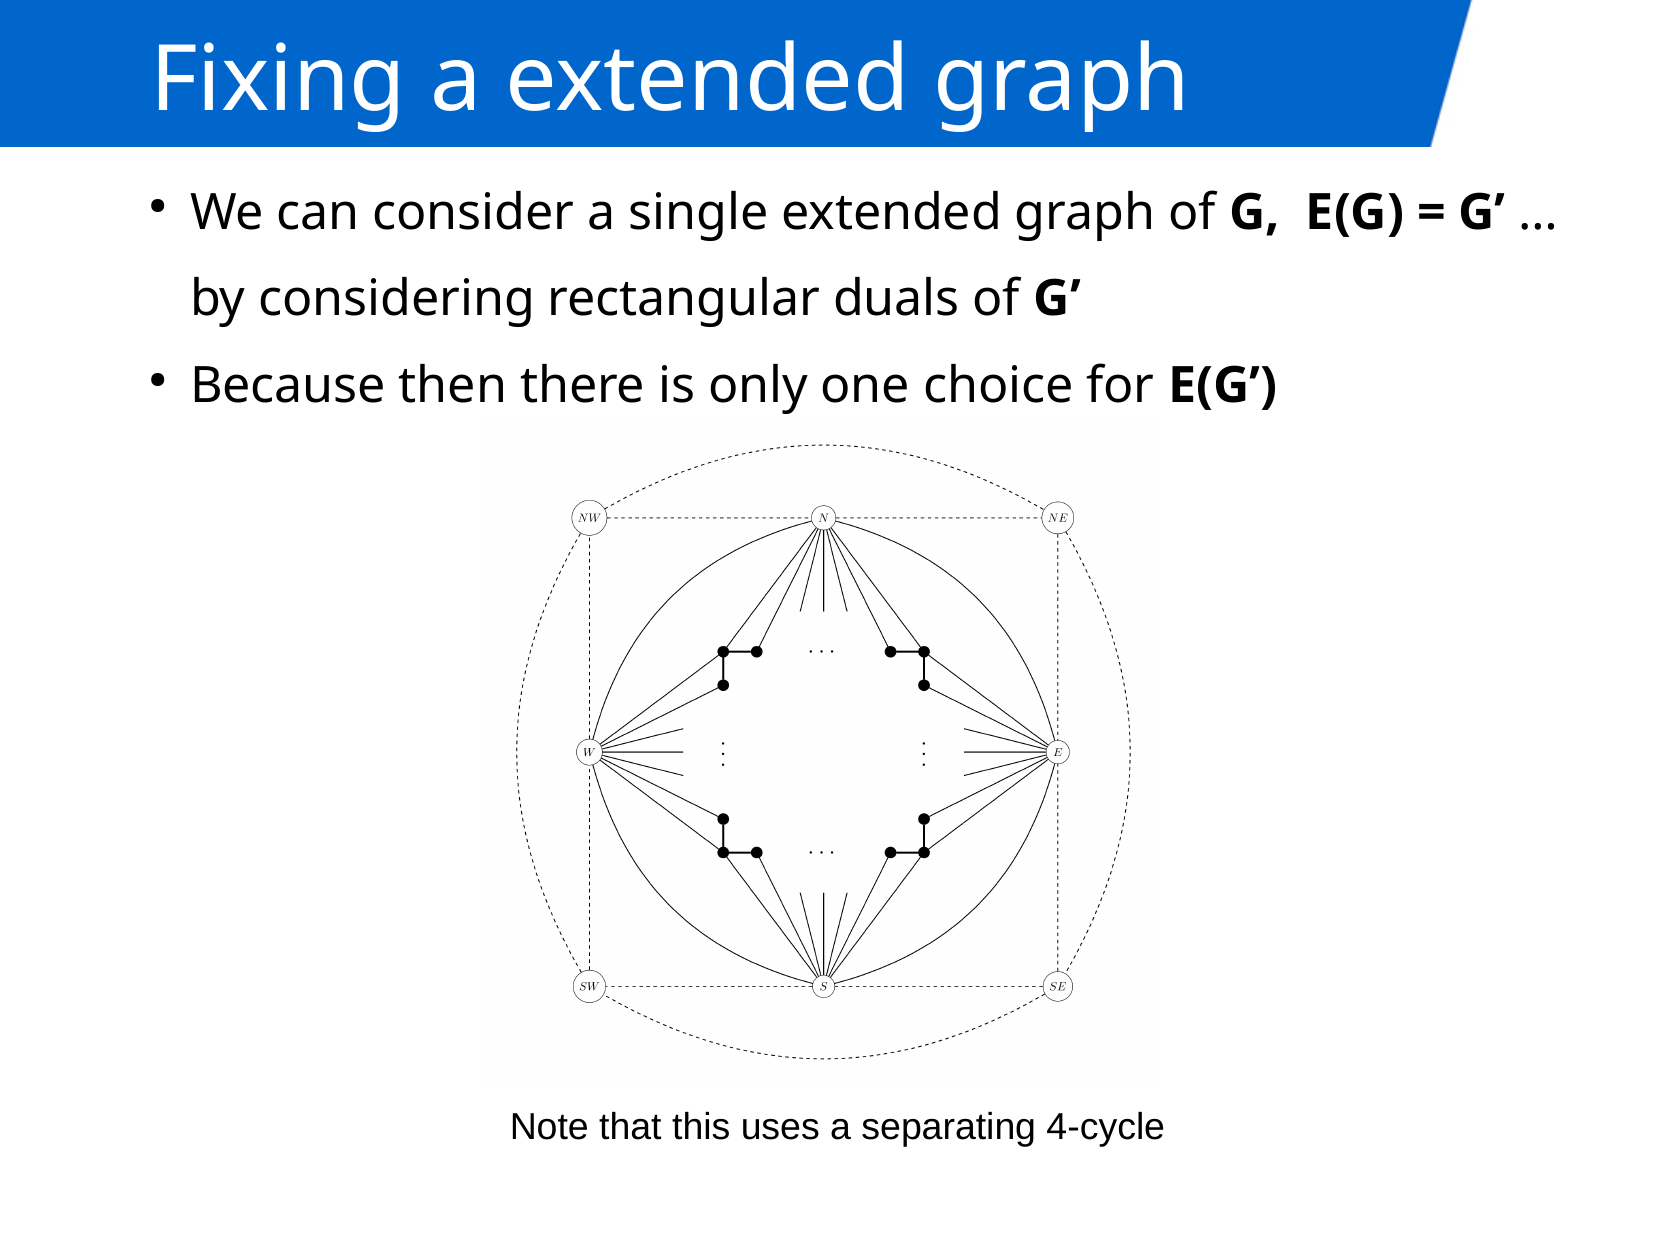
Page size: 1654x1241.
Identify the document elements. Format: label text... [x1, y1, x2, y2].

title Fixing a extended graph [150, 15, 1456, 136]
list We can consider a single extended graph of G, E(G) = G’ … by considering rectangular duals of G’ Because then there is only one choice for E(G’) [135, 180, 1561, 421]
text_box Note that this uses a separating 4-cycle [495, 1098, 1186, 1156]
picture [485, 421, 1162, 1085]
picture [0, 0, 1474, 147]
